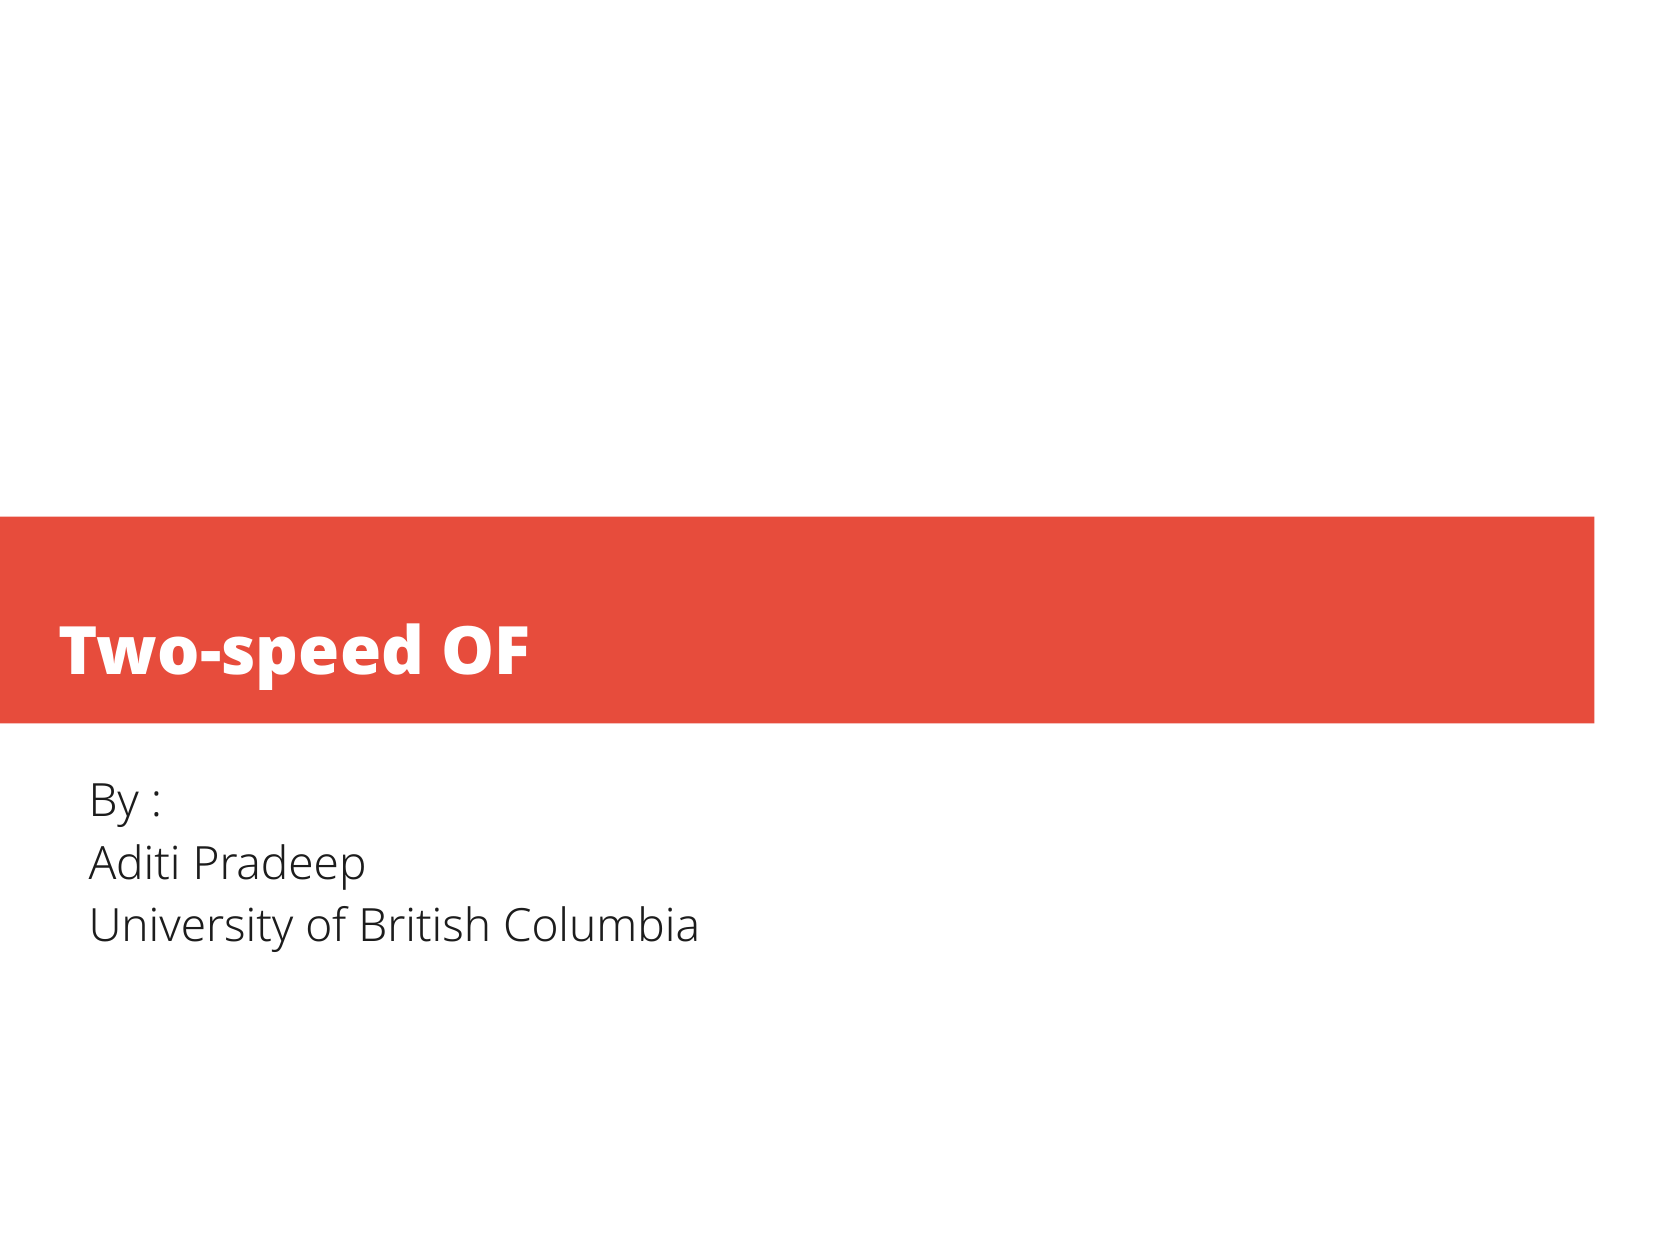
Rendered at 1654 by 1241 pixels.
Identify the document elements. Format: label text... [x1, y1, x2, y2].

title Two-speed OF [59, 546, 1595, 694]
subtitle By : Aditi Pradeep University of British Columbia [88, 767, 1595, 1182]
